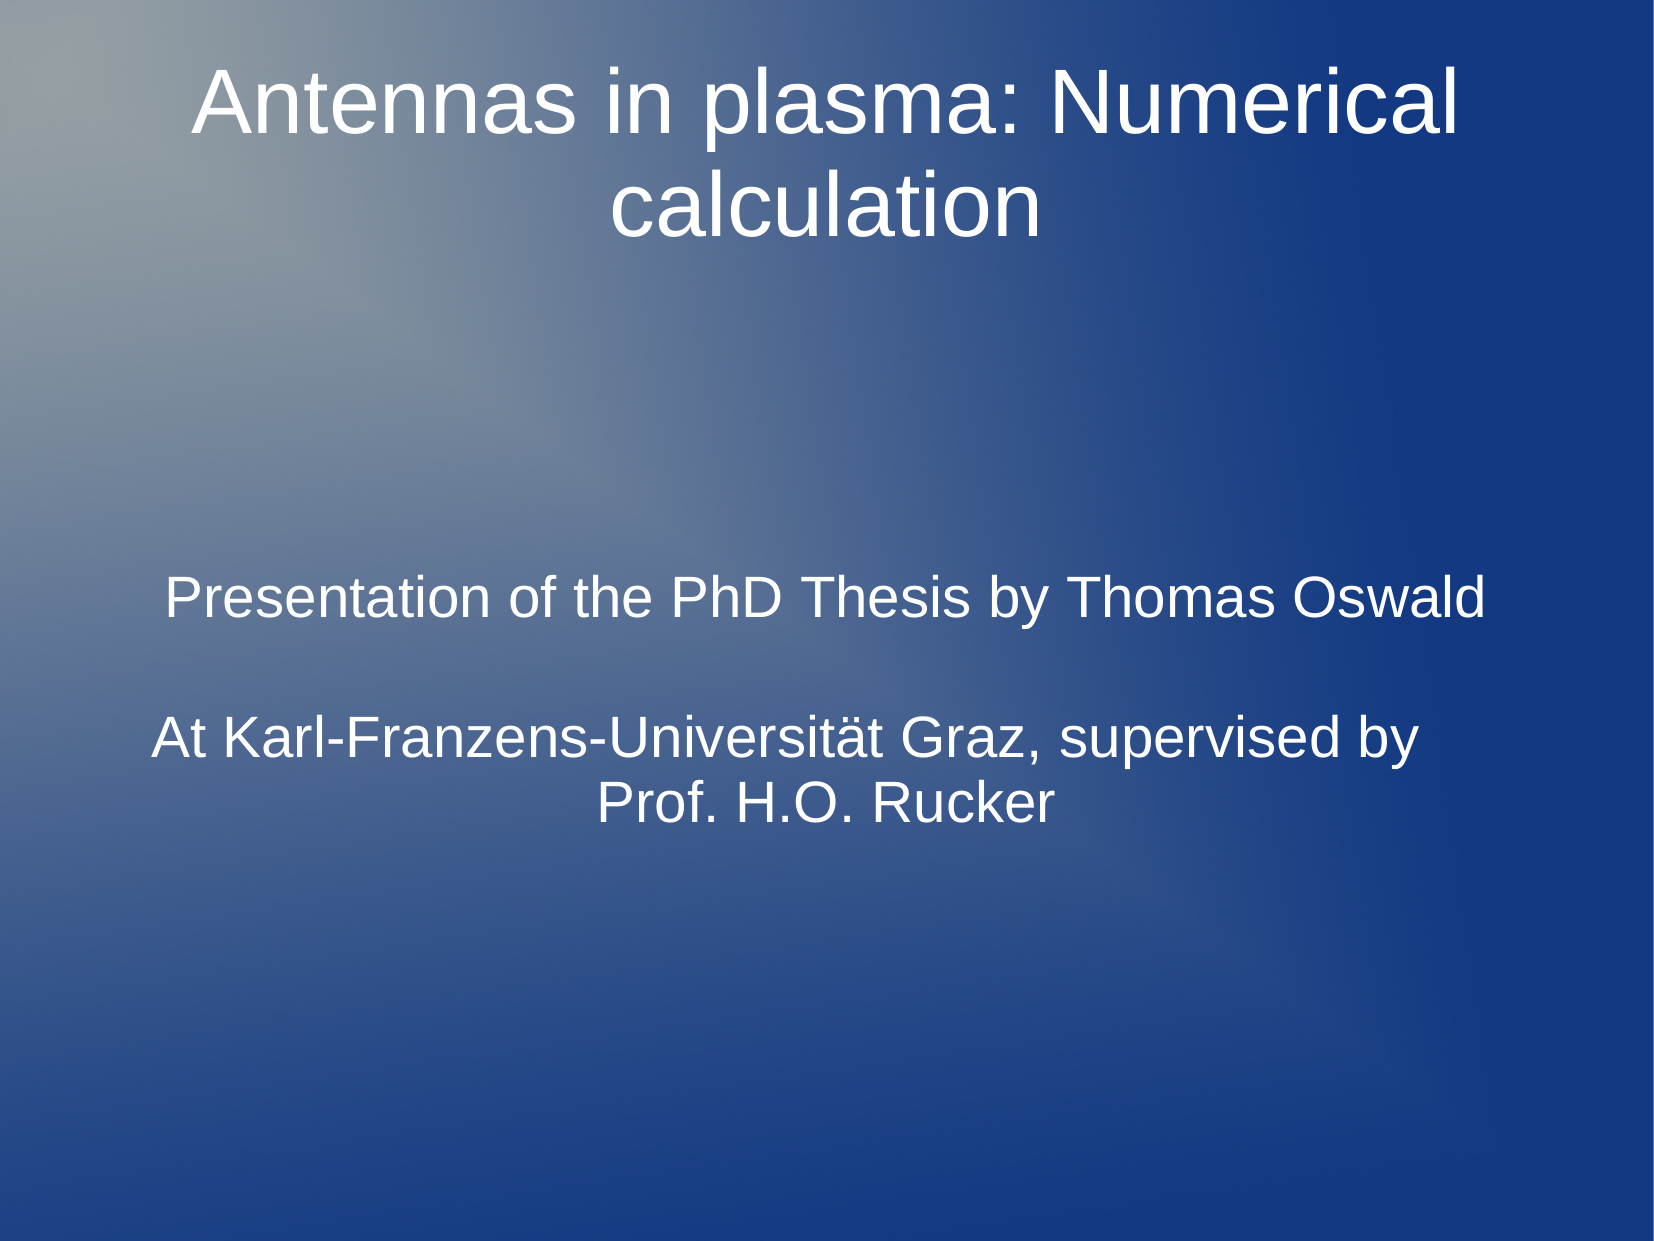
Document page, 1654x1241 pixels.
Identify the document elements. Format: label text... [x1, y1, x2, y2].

picture [0, 0, 1654, 1241]
title Antennas in plasma: Numerical calculation [82, 50, 1571, 256]
subtitle Presentation of the PhD Thesis by Thomas Oswald At Karl-Franzens-Universität Graz, supervised by Prof. H.O. Rucker [82, 297, 1571, 1102]
